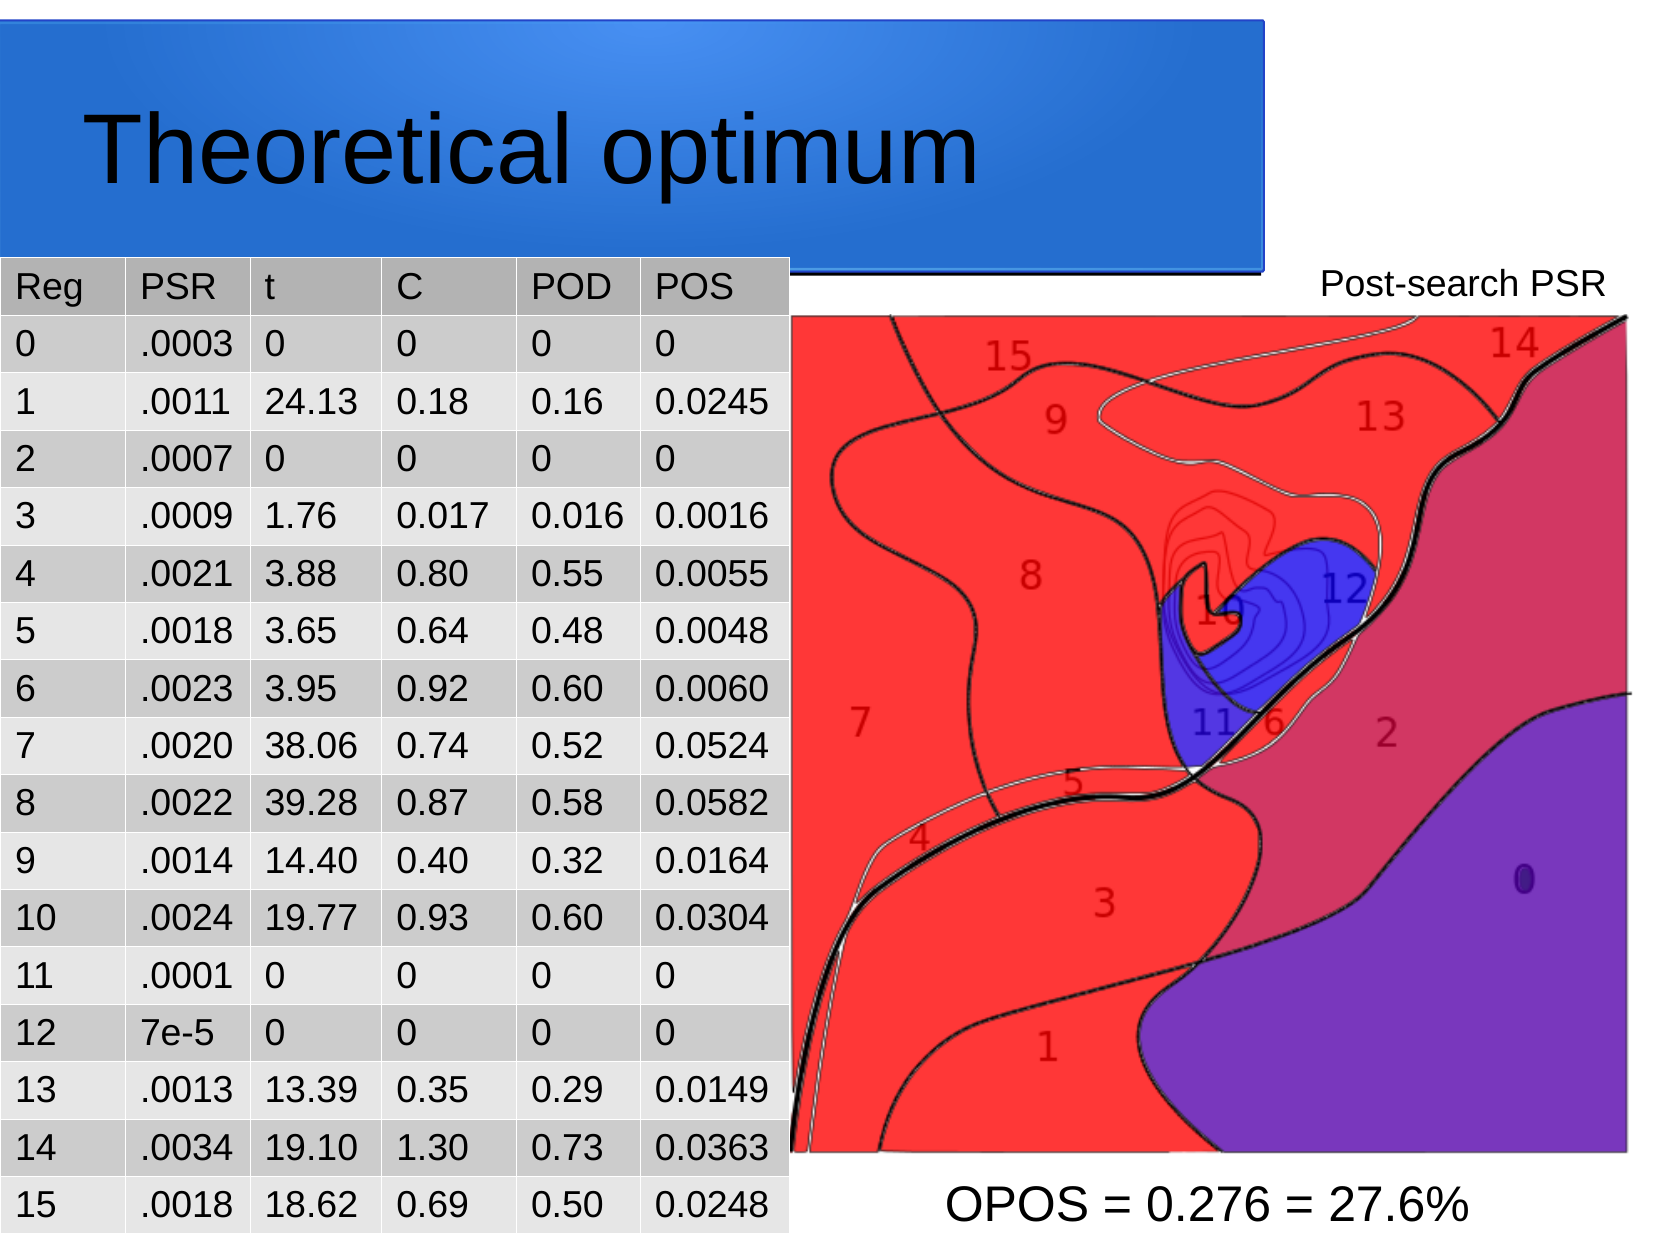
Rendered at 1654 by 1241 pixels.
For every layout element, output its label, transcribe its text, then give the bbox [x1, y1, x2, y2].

table_cell 0 [382, 316, 516, 372]
table_cell .0018 [126, 1177, 250, 1233]
table_cell 0.60 [517, 660, 640, 717]
table_cell 0.18 [382, 373, 516, 430]
table_cell 0.017 [382, 488, 516, 545]
table_cell 0 [1, 316, 125, 372]
table_cell 0 [251, 431, 381, 487]
table_cell 7 [1, 718, 125, 774]
table_cell 11 [1, 947, 125, 1004]
table_cell 6 [1, 660, 125, 717]
table_cell .0034 [126, 1120, 250, 1176]
table_cell 0.16 [517, 373, 640, 430]
table_cell 0.016 [517, 488, 640, 545]
table_cell 0.29 [517, 1062, 640, 1119]
table_cell 9 [1, 833, 125, 889]
table_cell 0.87 [382, 775, 516, 832]
table_cell 0 [517, 316, 640, 372]
table_cell 0.55 [517, 546, 640, 602]
table_cell 0 [641, 431, 789, 487]
picture [790, 314, 1634, 1156]
table_cell 0.35 [382, 1062, 516, 1119]
table_cell .0001 [126, 947, 250, 1004]
table_cell 0.74 [382, 718, 516, 774]
table_cell 0.0248 [641, 1177, 789, 1233]
table_cell .0020 [126, 718, 250, 774]
table_cell 0.69 [382, 1177, 516, 1233]
table_cell 10 [1, 890, 125, 946]
table_cell .0011 [126, 373, 250, 430]
table_cell .0018 [126, 603, 250, 659]
table_cell 0 [517, 1005, 640, 1061]
table_cell 0.0164 [641, 833, 789, 889]
table_header POS [641, 258, 789, 315]
table_cell .0014 [126, 833, 250, 889]
table_cell 19.77 [251, 890, 381, 946]
table_cell 19.10 [251, 1120, 381, 1176]
table_cell .0023 [126, 660, 250, 717]
table_cell 14.40 [251, 833, 381, 889]
table_cell 0.58 [517, 775, 640, 832]
table_cell 13 [1, 1062, 125, 1119]
table_cell 0.48 [517, 603, 640, 659]
table_cell 0 [382, 1005, 516, 1061]
table_cell 24.13 [251, 373, 381, 430]
table_cell 3.88 [251, 546, 381, 602]
table_cell 0.92 [382, 660, 516, 717]
table_cell 0.0304 [641, 890, 789, 946]
table_cell 5 [1, 603, 125, 659]
table_cell 2 [1, 431, 125, 487]
table_cell 1 [1, 373, 125, 430]
table_cell .0007 [126, 431, 250, 487]
table_cell 0.64 [382, 603, 516, 659]
table_cell 13.39 [251, 1062, 381, 1119]
table_header PSR [126, 258, 250, 315]
table_cell 0.0048 [641, 603, 789, 659]
table_cell 8 [1, 775, 125, 832]
table_cell 3.95 [251, 660, 381, 717]
table_cell 0 [251, 947, 381, 1004]
table_cell 39.28 [251, 775, 381, 832]
table_cell 14 [1, 1120, 125, 1176]
table_cell 0.32 [517, 833, 640, 889]
table_cell 0.0524 [641, 718, 789, 774]
text_box OPOS = 0.276 = 27.6% [930, 1169, 1486, 1241]
table_cell .0021 [126, 546, 250, 602]
table_cell 38.06 [251, 718, 381, 774]
table_cell 0 [517, 431, 640, 487]
table_cell 0.0582 [641, 775, 789, 832]
table_header C [382, 258, 516, 315]
table_cell 4 [1, 546, 125, 602]
table_cell 0 [382, 947, 516, 1004]
table_cell 18.62 [251, 1177, 381, 1233]
table_cell 0 [641, 947, 789, 1004]
table_header Reg [1, 258, 125, 315]
table_cell 0.0016 [641, 488, 789, 545]
table_cell 0.60 [517, 890, 640, 946]
table_cell 0.0060 [641, 660, 789, 717]
table_cell 7e-5 [126, 1005, 250, 1061]
table_cell 0 [251, 316, 381, 372]
table_header POD [517, 258, 640, 315]
table_cell 0 [517, 947, 640, 1004]
table_cell 1.30 [382, 1120, 516, 1176]
title Theoretical optimum [82, 47, 1235, 252]
table_cell 12 [1, 1005, 125, 1061]
table_cell 0 [641, 1005, 789, 1061]
table_cell 0 [251, 1005, 381, 1061]
table_cell 0.93 [382, 890, 516, 946]
table_cell 0.0055 [641, 546, 789, 602]
table_cell 0.52 [517, 718, 640, 774]
table_cell 0.73 [517, 1120, 640, 1176]
table_cell 0.0363 [641, 1120, 789, 1176]
table_cell 3 [1, 488, 125, 545]
table_cell 0.0149 [641, 1062, 789, 1119]
text_box Post-search PSR [1305, 255, 1622, 312]
table_cell .0022 [126, 775, 250, 832]
table_cell 0.0245 [641, 373, 789, 430]
table_cell .0009 [126, 488, 250, 545]
table_cell 0.40 [382, 833, 516, 889]
table_cell 15 [1, 1177, 125, 1233]
table_cell 0.80 [382, 546, 516, 602]
table_cell .0024 [126, 890, 250, 946]
table_header t [251, 258, 381, 315]
table_cell 0.50 [517, 1177, 640, 1233]
table_cell .0003 [126, 316, 250, 372]
table_cell .0013 [126, 1062, 250, 1119]
table_cell 0 [641, 316, 789, 372]
table_cell 1.76 [251, 488, 381, 545]
table_cell 0 [382, 431, 516, 487]
table_cell 3.65 [251, 603, 381, 659]
